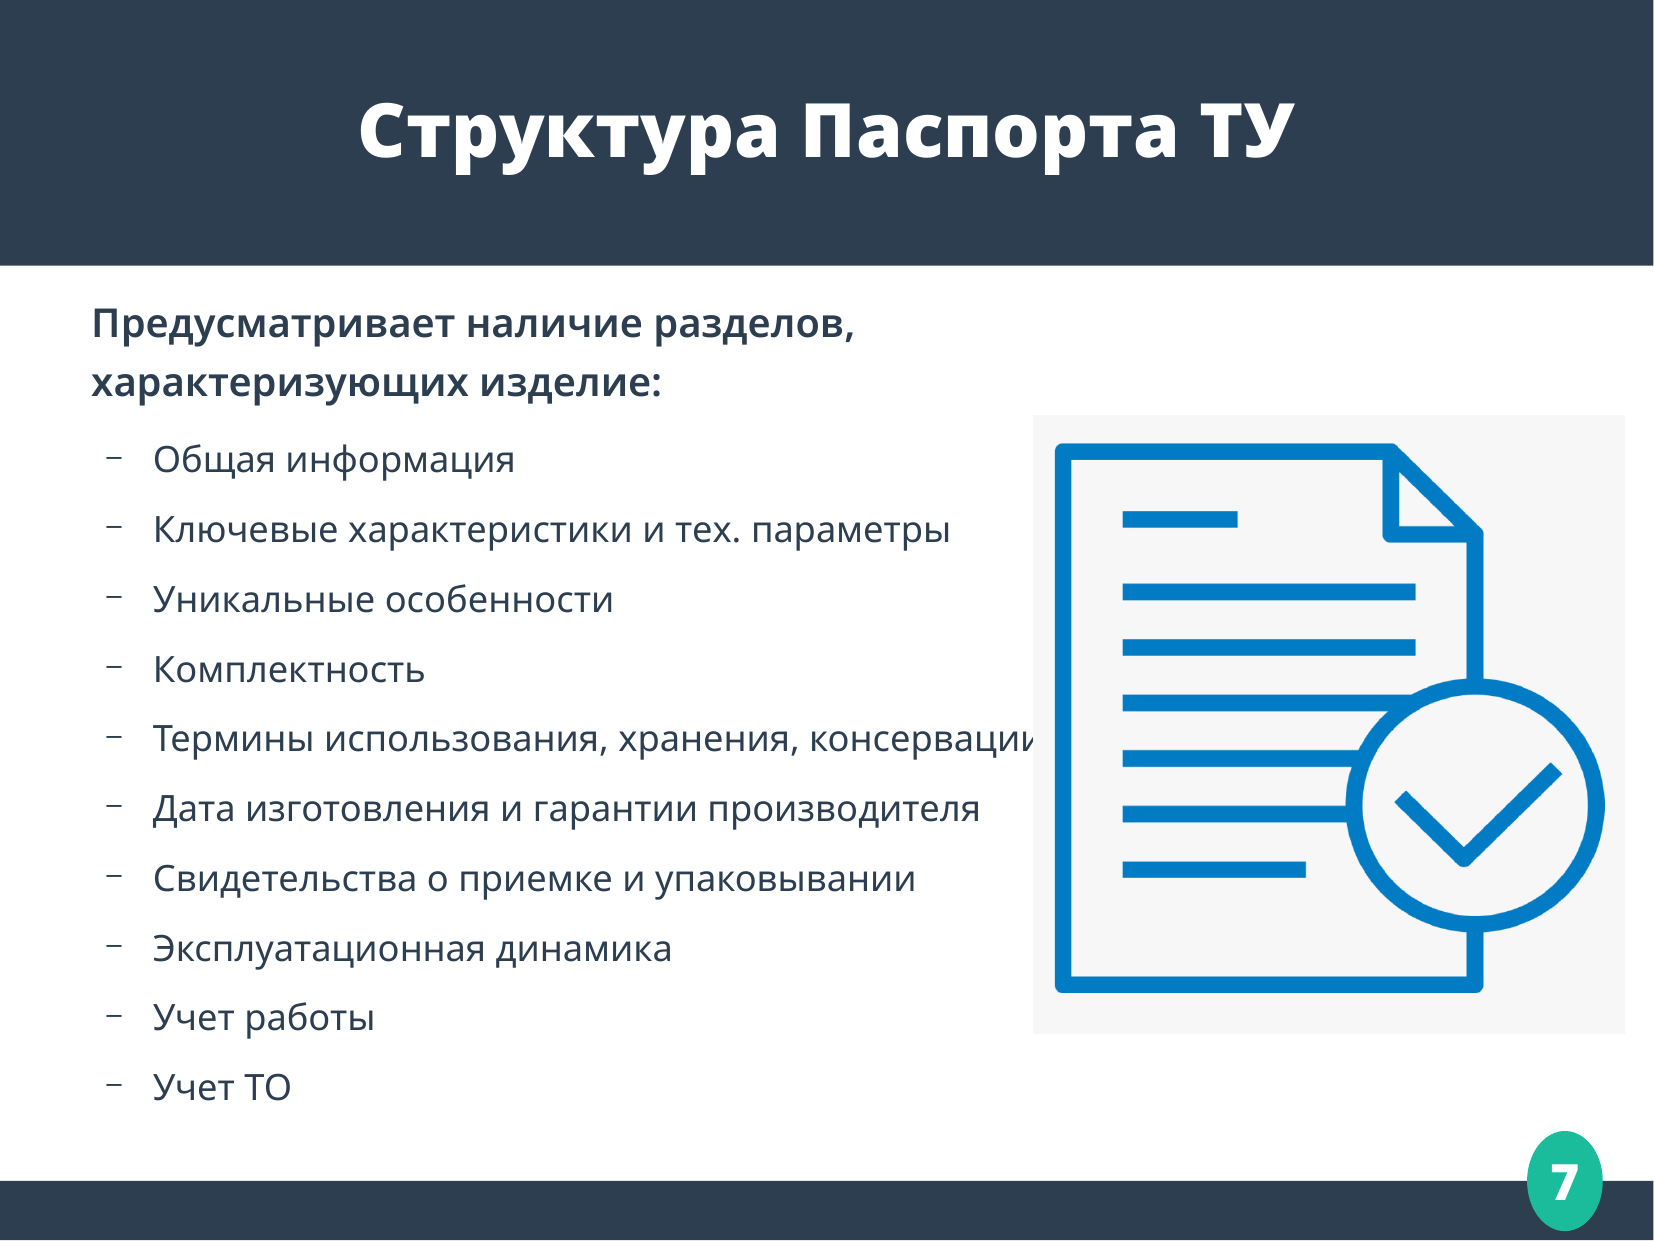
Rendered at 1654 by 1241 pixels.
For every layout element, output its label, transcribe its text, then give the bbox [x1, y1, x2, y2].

list Предусматривает наличие разделов, характеризующих изделие: Общая информация Ключевые характеристики и тех. параметры Уникальные особенности Комплектность Термины использования, хранения, консервации Дата изготовления и гарантии производителя Свидетельства о приемке и упаковывании Эксплуатационная динамика Учет работы Учет ТО [29, 295, 1182, 1123]
title Структура Паспорта ТУ [58, 49, 1595, 207]
picture [1033, 415, 1625, 1034]
